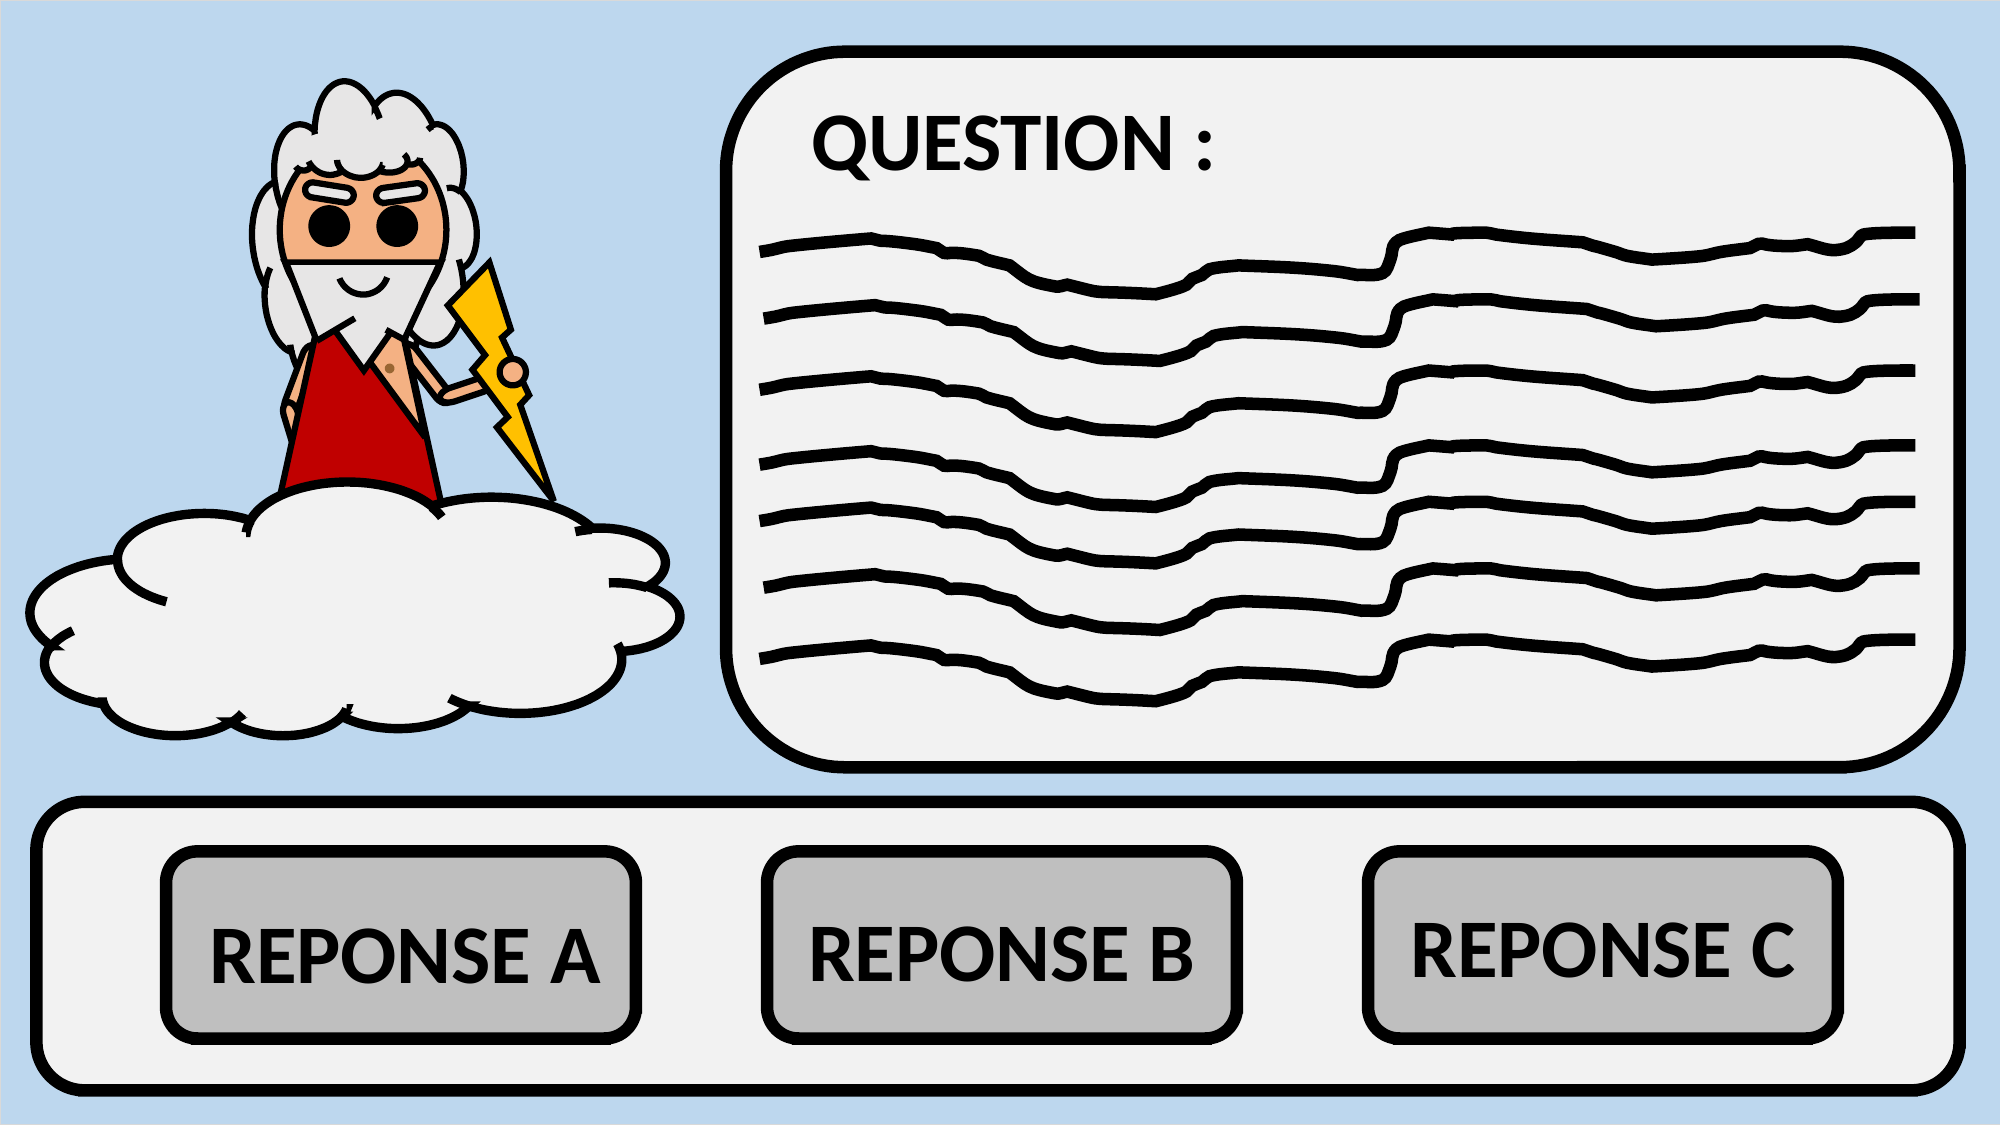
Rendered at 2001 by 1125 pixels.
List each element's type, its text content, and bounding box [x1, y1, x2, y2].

text_box QUESTION : [796, 245, 1091, 298]
text_box [1537, 298, 1860, 319]
text_box QUESTION : [796, 79, 2000, 298]
text_box REPONSE B [767, 890, 1237, 1007]
text_box [0, 0, 2000, 1125]
text_box [877, 298, 1406, 354]
text_box REPONSE A [173, 892, 636, 1009]
text_box REPONSE C [1368, 886, 1838, 1003]
